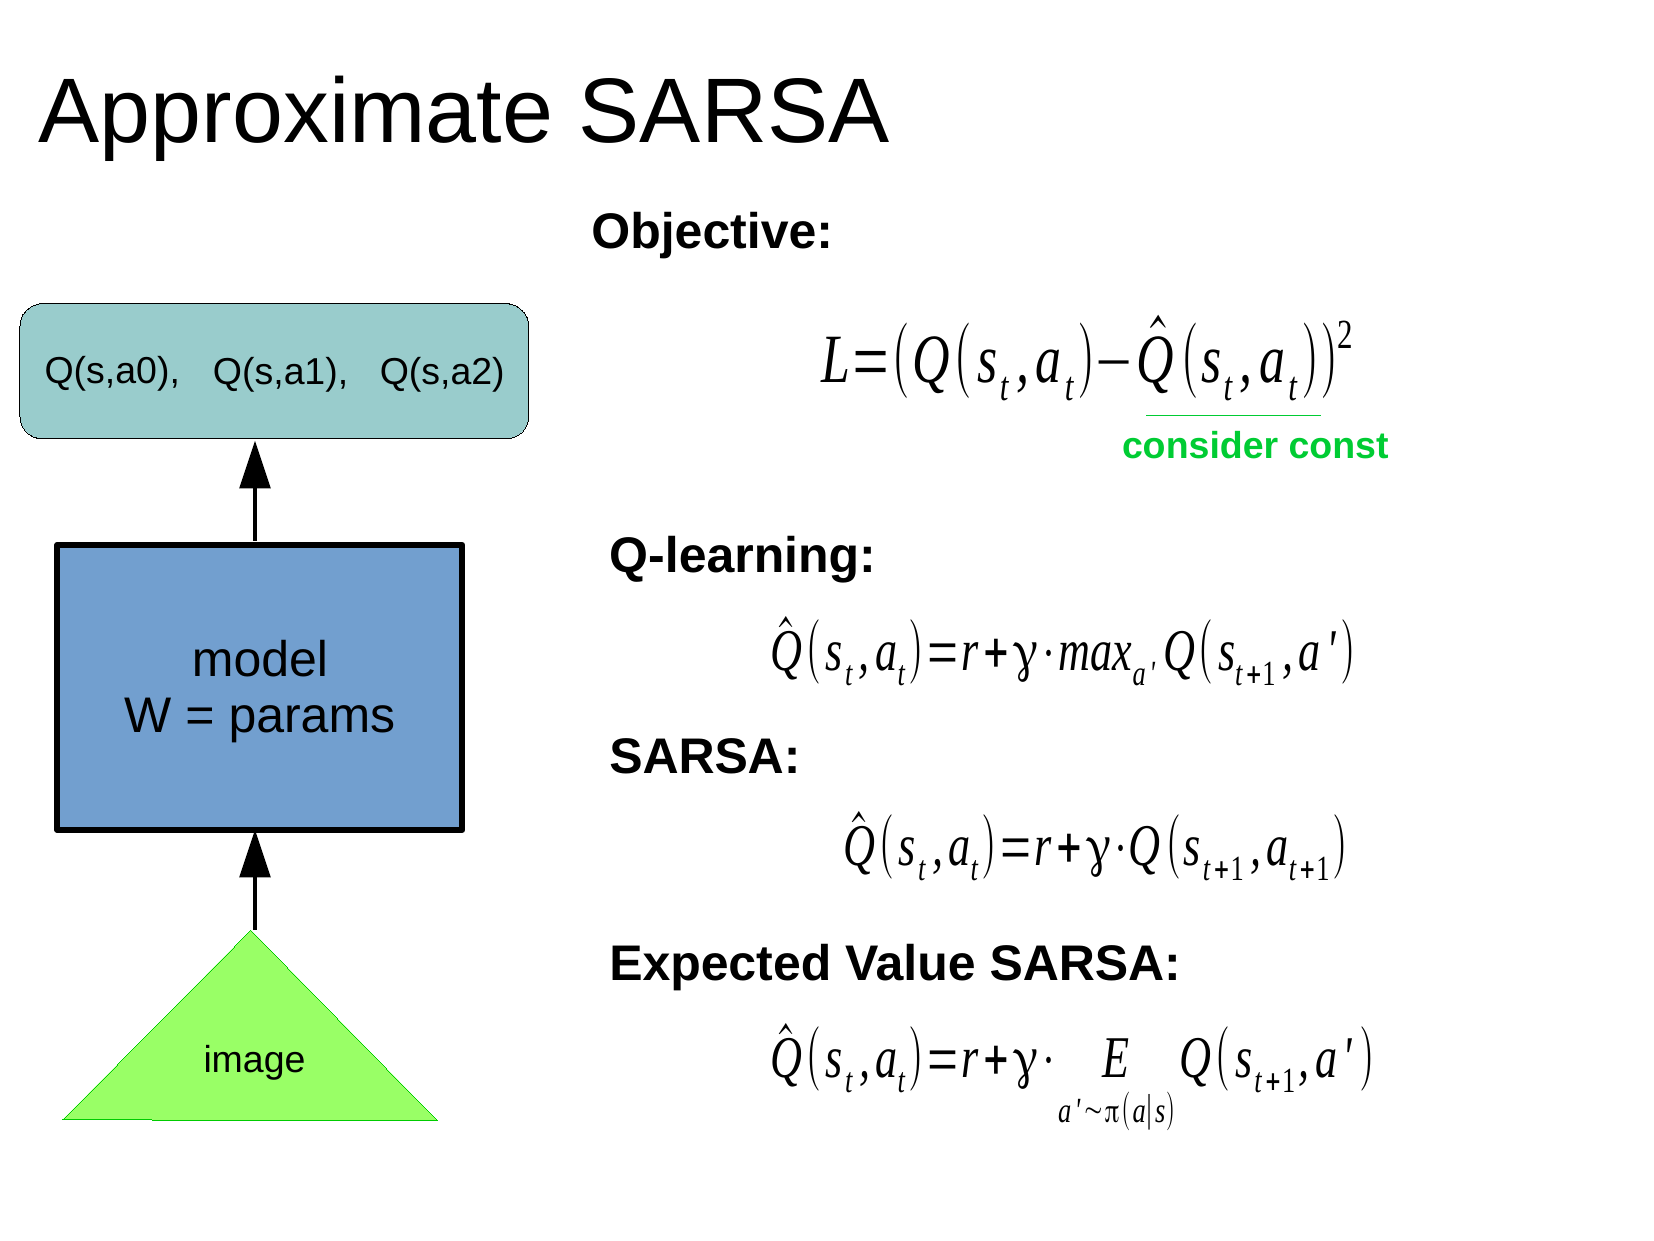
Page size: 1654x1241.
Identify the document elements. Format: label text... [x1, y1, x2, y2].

text_box Expected Value SARSA: [585, 919, 1231, 1009]
text_box [344, 1025, 438, 1121]
text_box image [165, 1021, 344, 1139]
text_box Q(s,a2) [356, 333, 529, 409]
text_box model W = params [57, 544, 463, 830]
text_box Q(s,a1), [189, 333, 356, 409]
text_box [19, 303, 529, 439]
chart [759, 611, 1367, 693]
text_box [62, 930, 340, 1121]
text_box Approximate SARSA [15, 42, 1586, 286]
chart [832, 806, 1358, 888]
text_box consider const [1107, 417, 1404, 475]
chart [805, 309, 1364, 408]
text_box Q-learning: [585, 511, 973, 601]
text_box SARSA: [585, 712, 973, 802]
chart [759, 1018, 1384, 1134]
text_box Q(s,a0), [20, 333, 189, 409]
